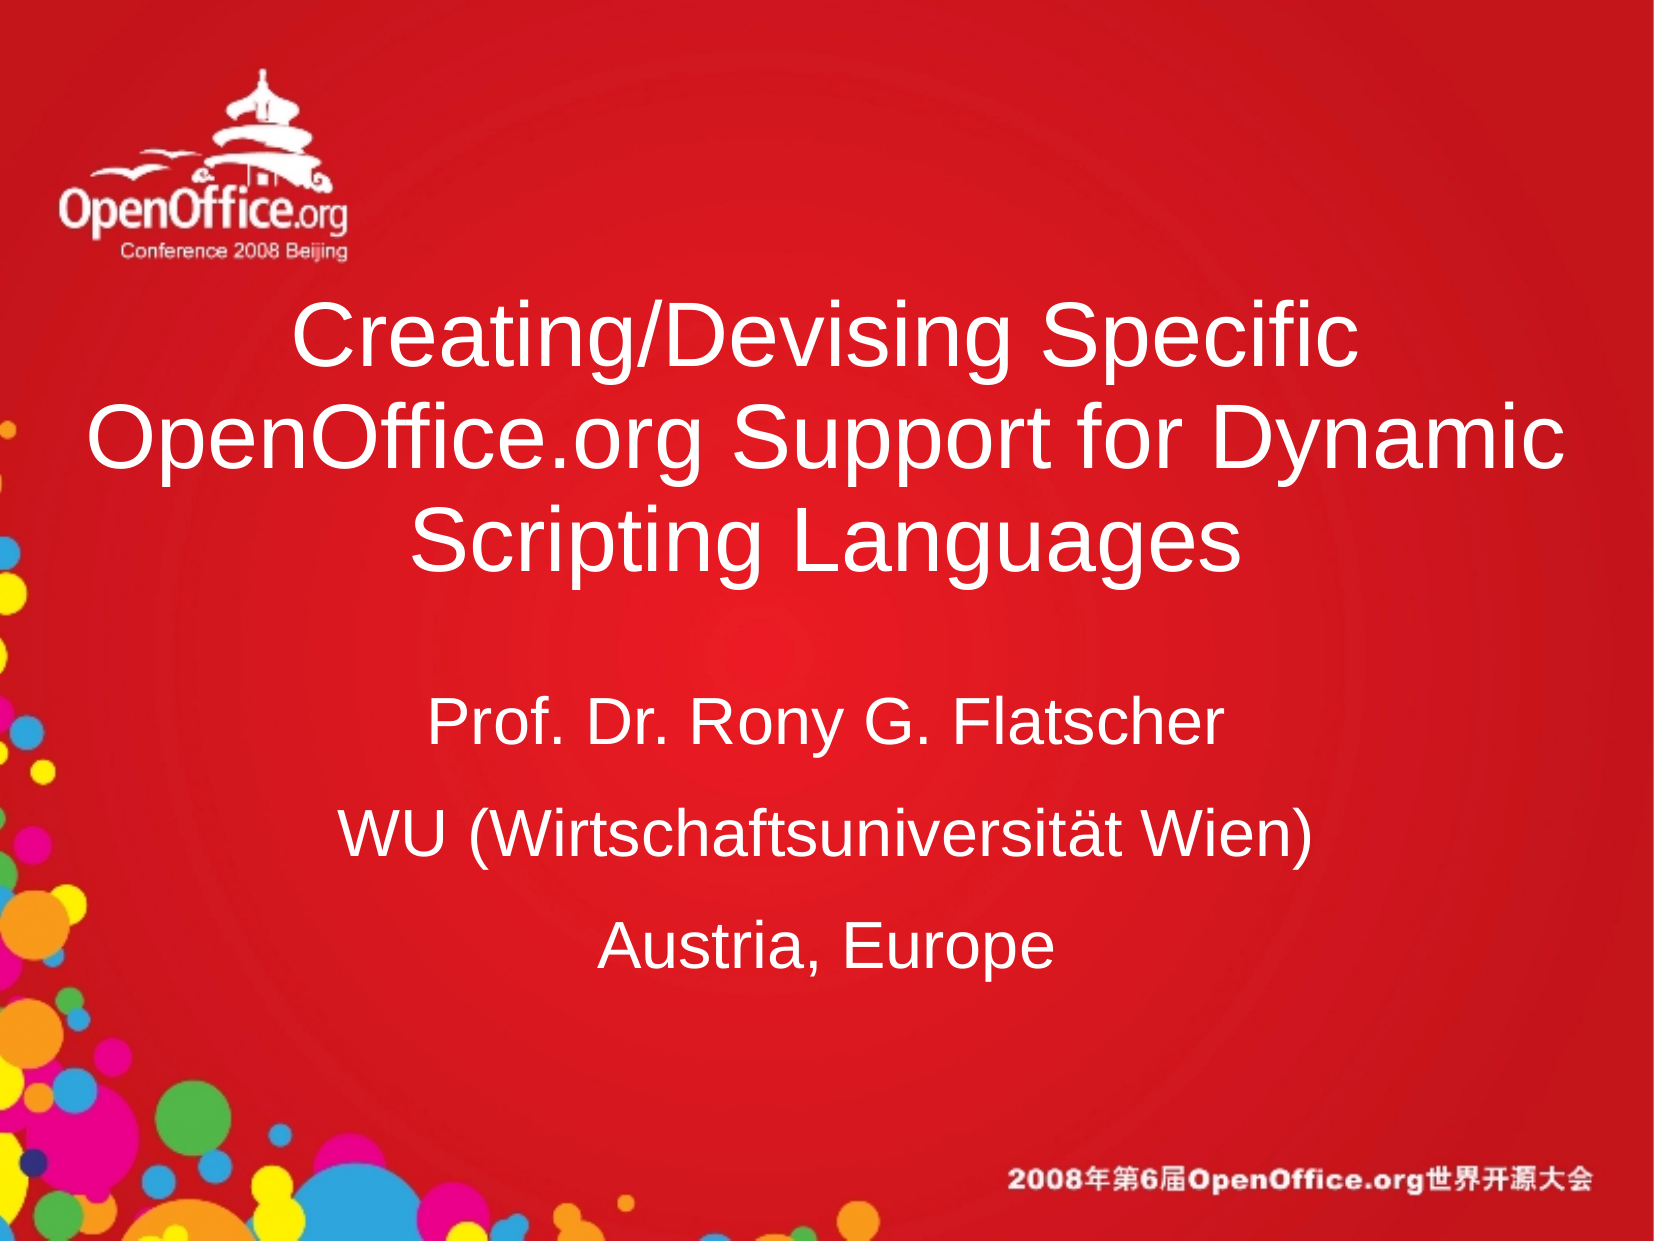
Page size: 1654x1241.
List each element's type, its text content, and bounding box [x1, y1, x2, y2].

title Creating/Devising Specific OpenOffice.org Support for Dynamic Scripting Languages [82, 282, 1571, 535]
subtitle Prof. Dr. Rony G. Flatscher WU (Wirtschaftsuniversität Wien) Austria, Europe [82, 535, 1571, 1094]
picture [0, 0, 1654, 1241]
